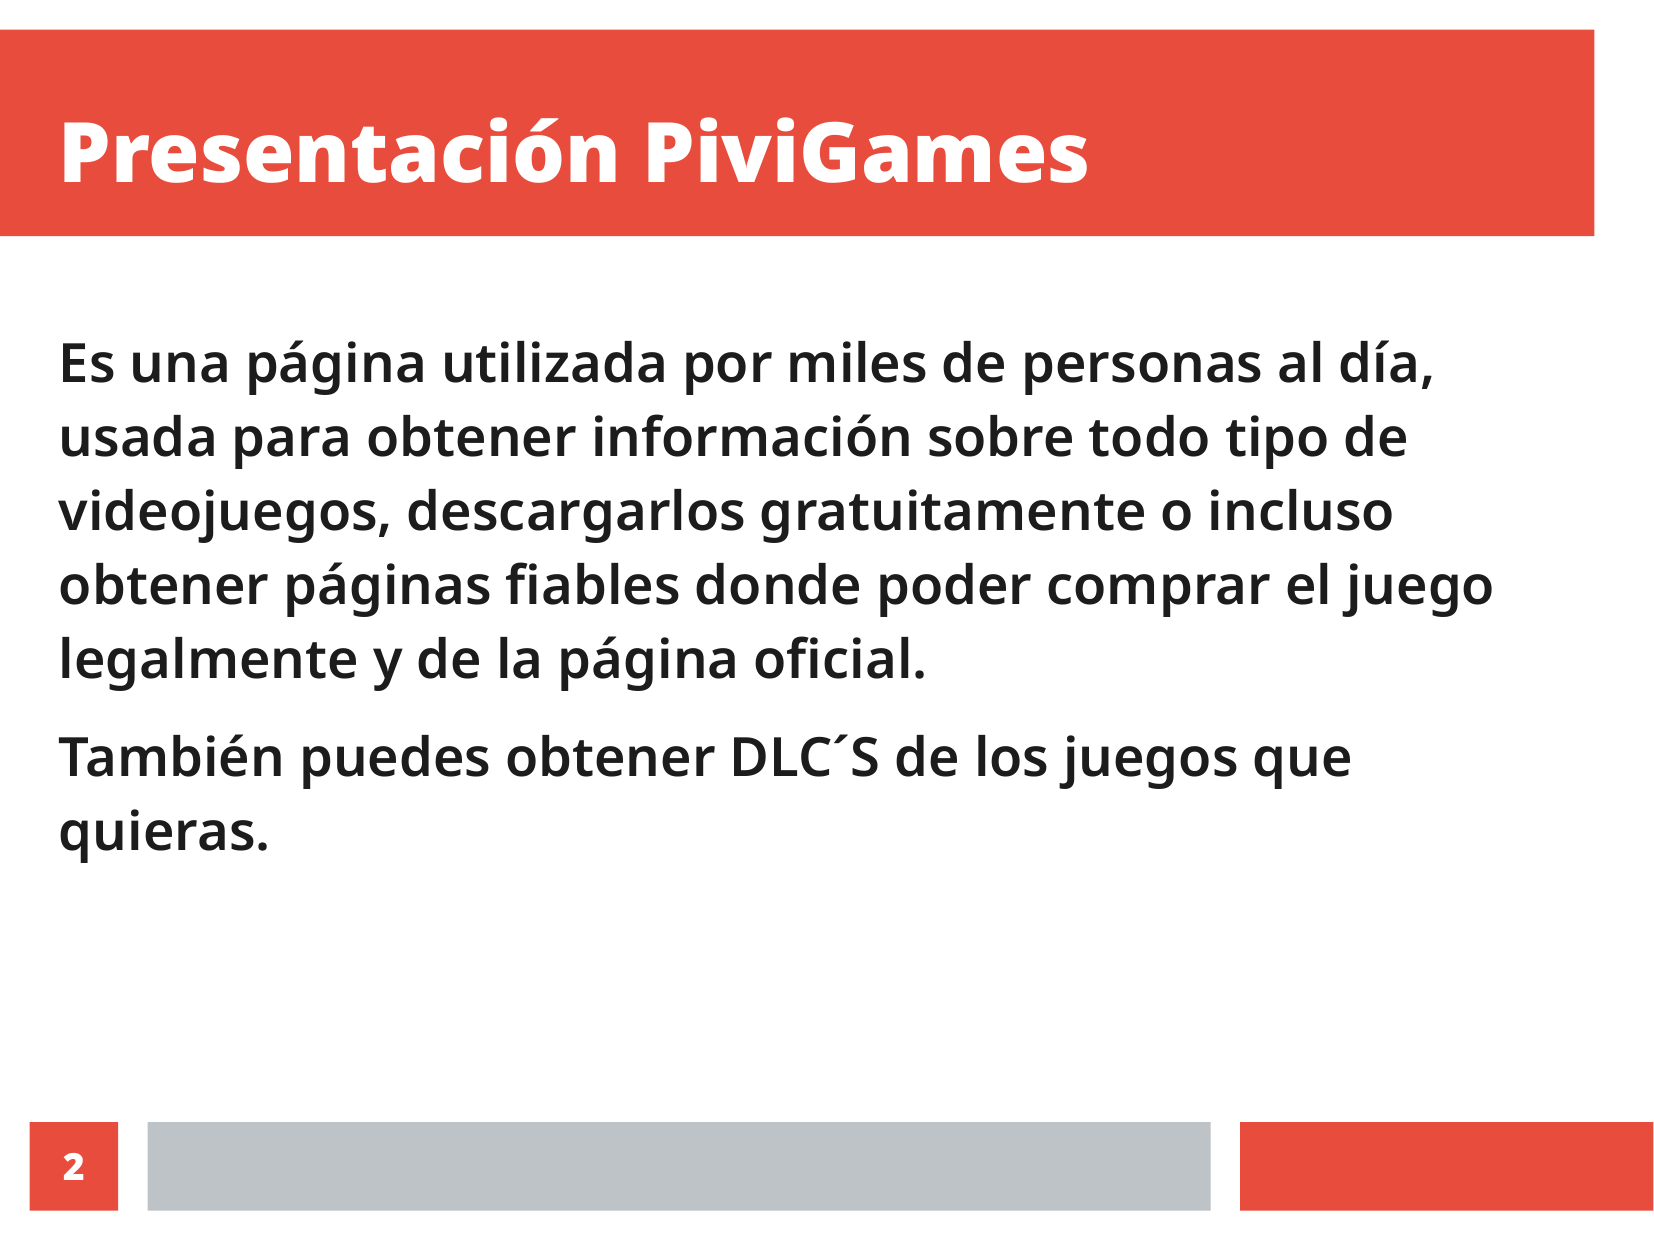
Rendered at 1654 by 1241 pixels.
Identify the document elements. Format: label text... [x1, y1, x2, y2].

title Presentación PiviGames [59, 59, 1595, 207]
list Es una página utilizada por miles de personas al día, usada para obtener información sobre todo tipo de videojuegos, descargarlos gratuitamente o incluso obtener páginas fiables donde poder comprar el juego legalmente y de la página oficial. También puedes obtener DLC´S de los juegos que quieras. [59, 324, 1565, 1093]
